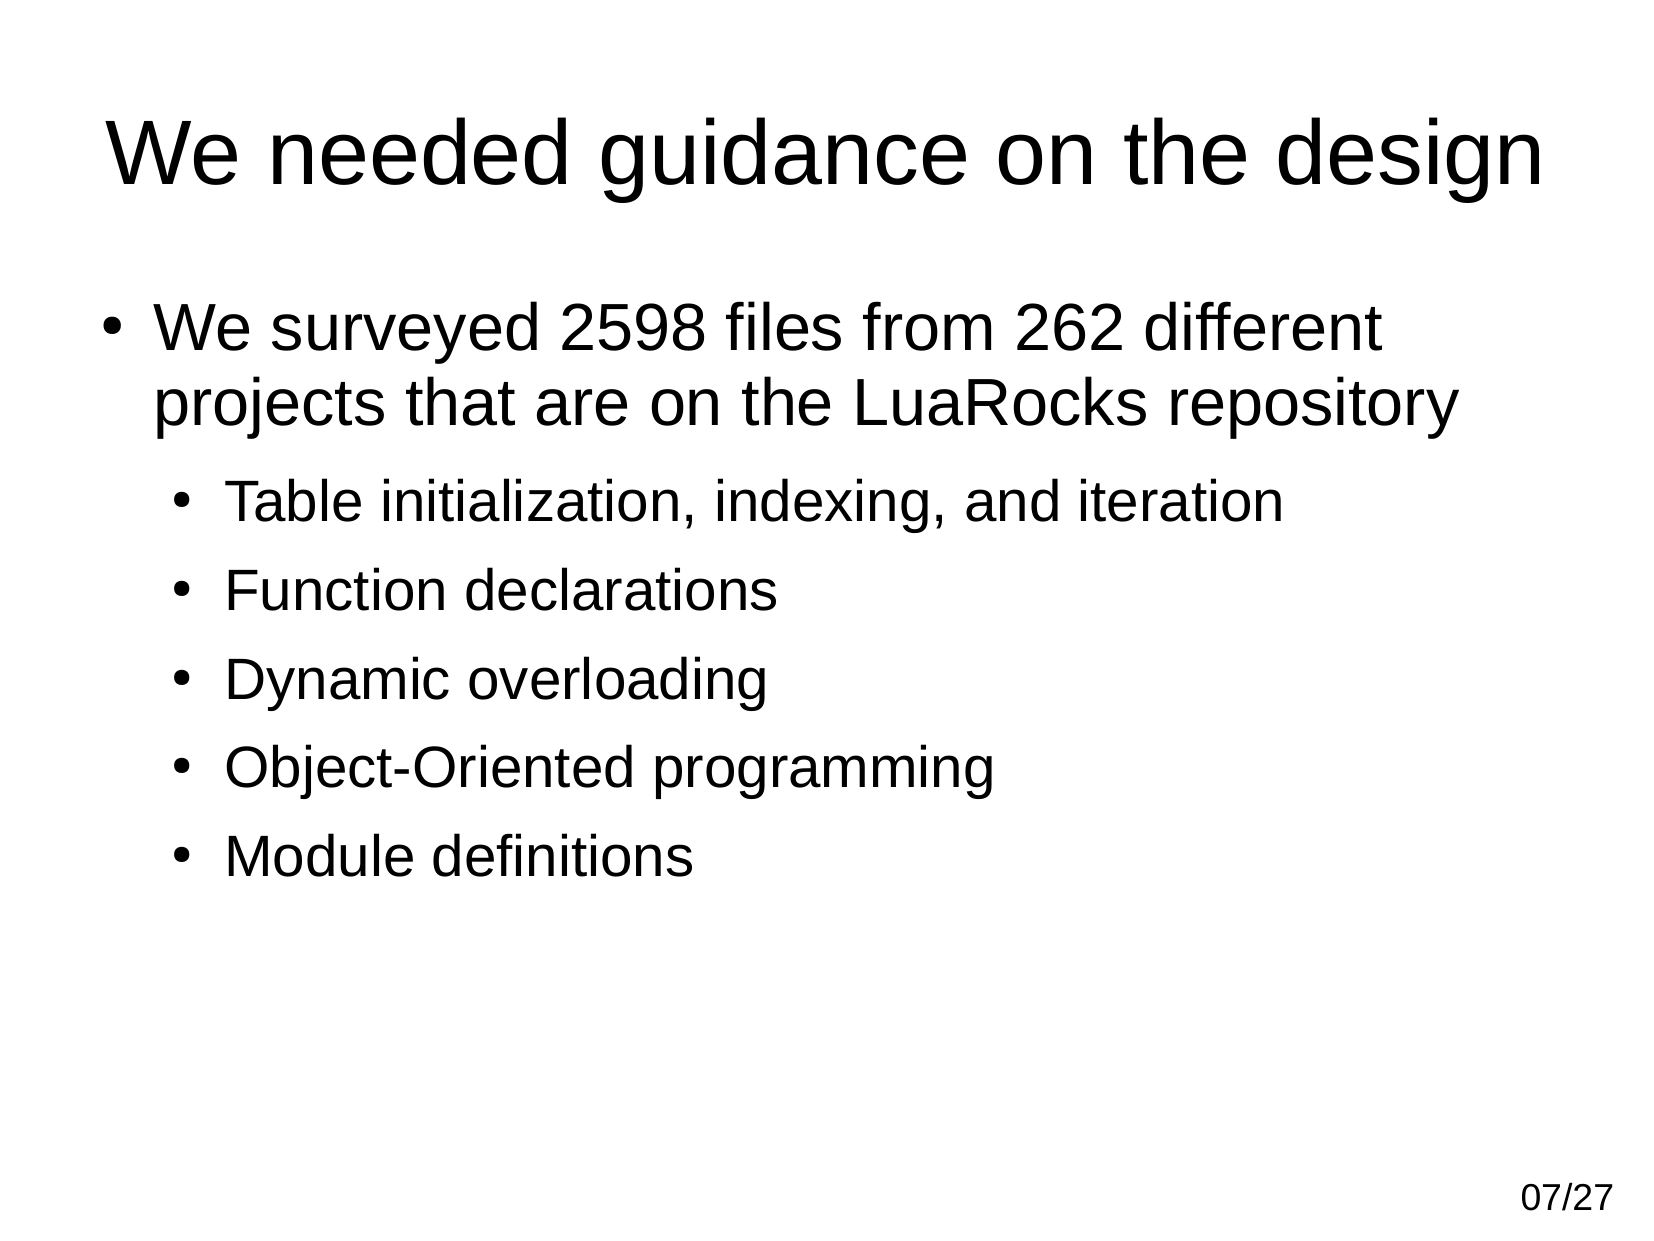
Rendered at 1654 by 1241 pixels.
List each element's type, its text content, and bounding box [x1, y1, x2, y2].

list We surveyed 2598 files from 262 different projects that are on the LuaRocks repository Table initialization, indexing, and iteration Function declarations Dynamic overloading Object-Oriented programming Module definitions [82, 290, 1571, 1109]
title We needed guidance on the design [82, 49, 1571, 257]
text_box 07/27 [1495, 1168, 1630, 1239]
